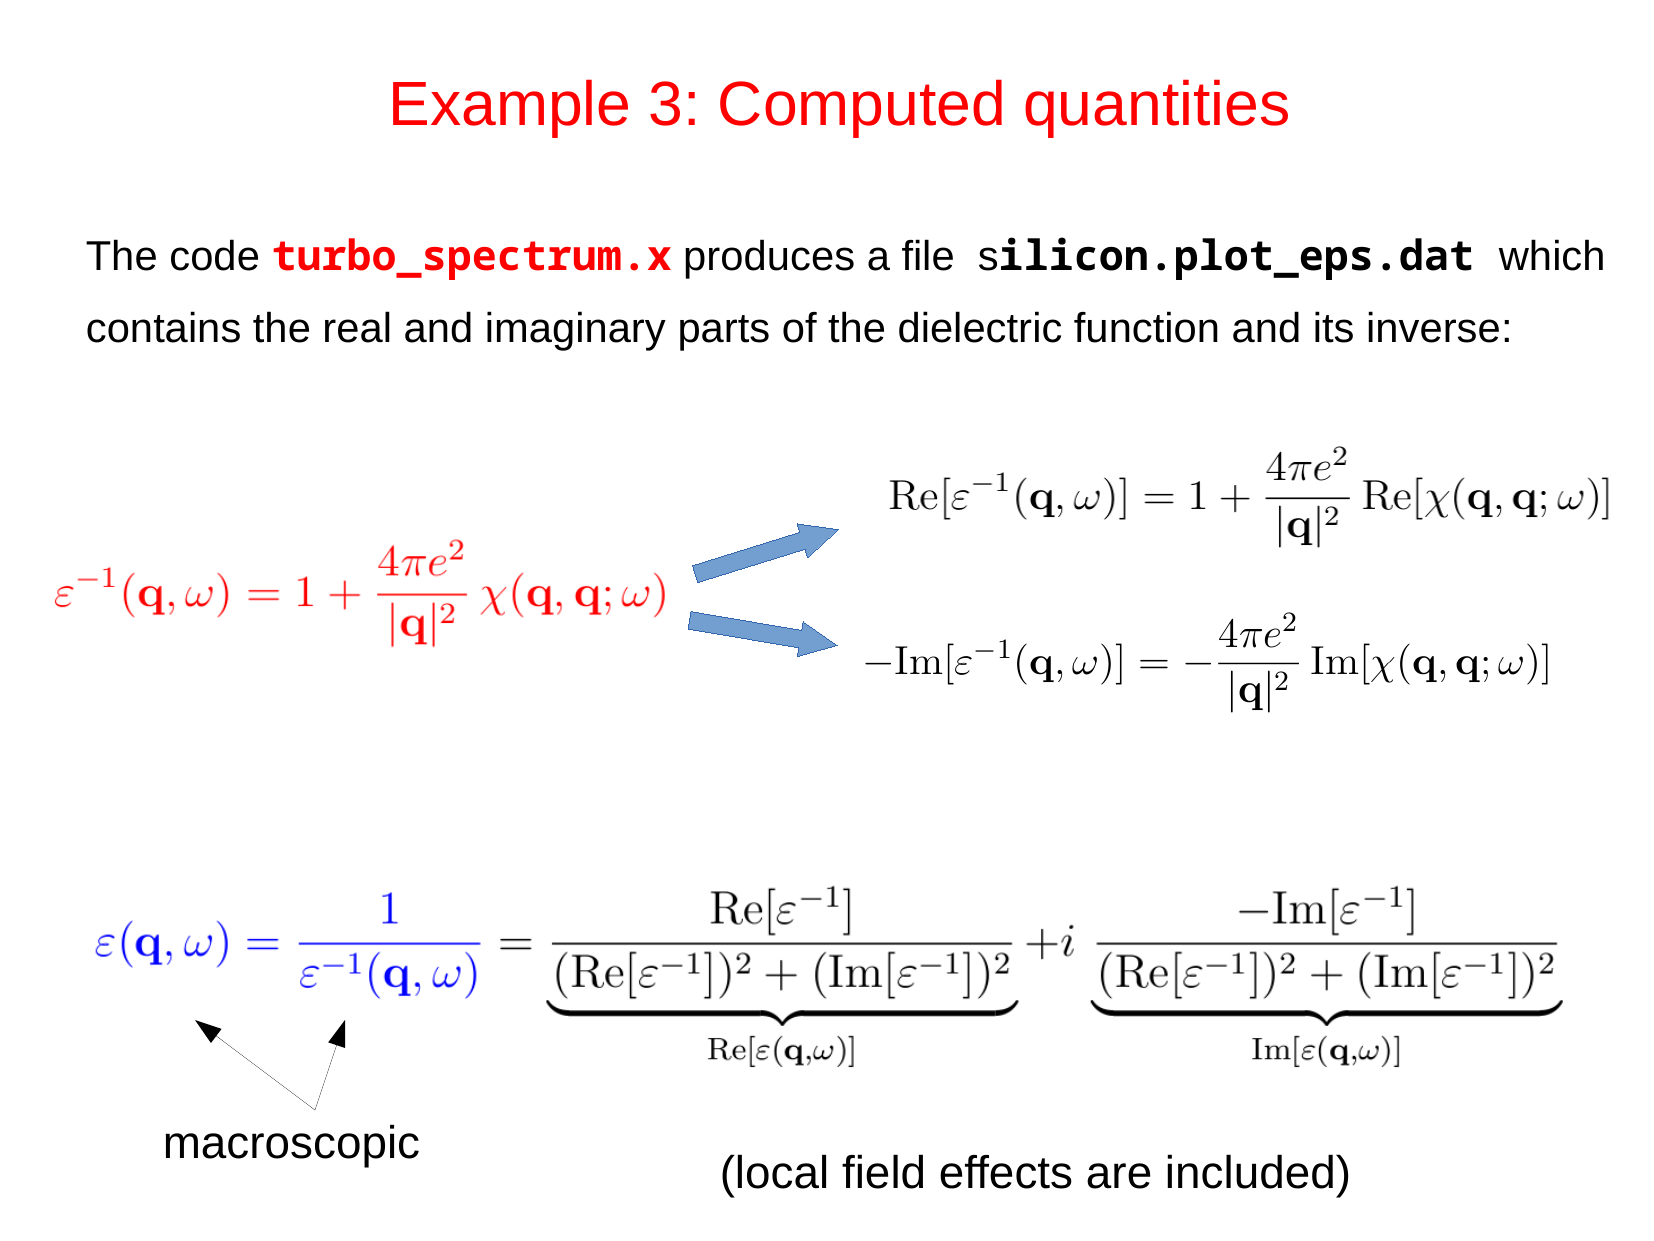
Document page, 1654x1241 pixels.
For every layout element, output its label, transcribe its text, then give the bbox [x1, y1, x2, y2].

picture [885, 431, 1621, 558]
text_box macroscopic [148, 1110, 436, 1177]
picture [80, 860, 1581, 1086]
text_box [692, 523, 839, 583]
picture [45, 534, 676, 657]
picture [851, 602, 1557, 723]
text_box (local field effects are included) [705, 1140, 1367, 1207]
text_box [688, 611, 838, 657]
title Example 3: Computed quantities [85, 32, 1574, 175]
list The code turbo_spectrum.x produces a file silicon.plot_eps.dat which contains the real and imaginary parts of the dielectric function and its inverse: [15, 225, 1636, 417]
